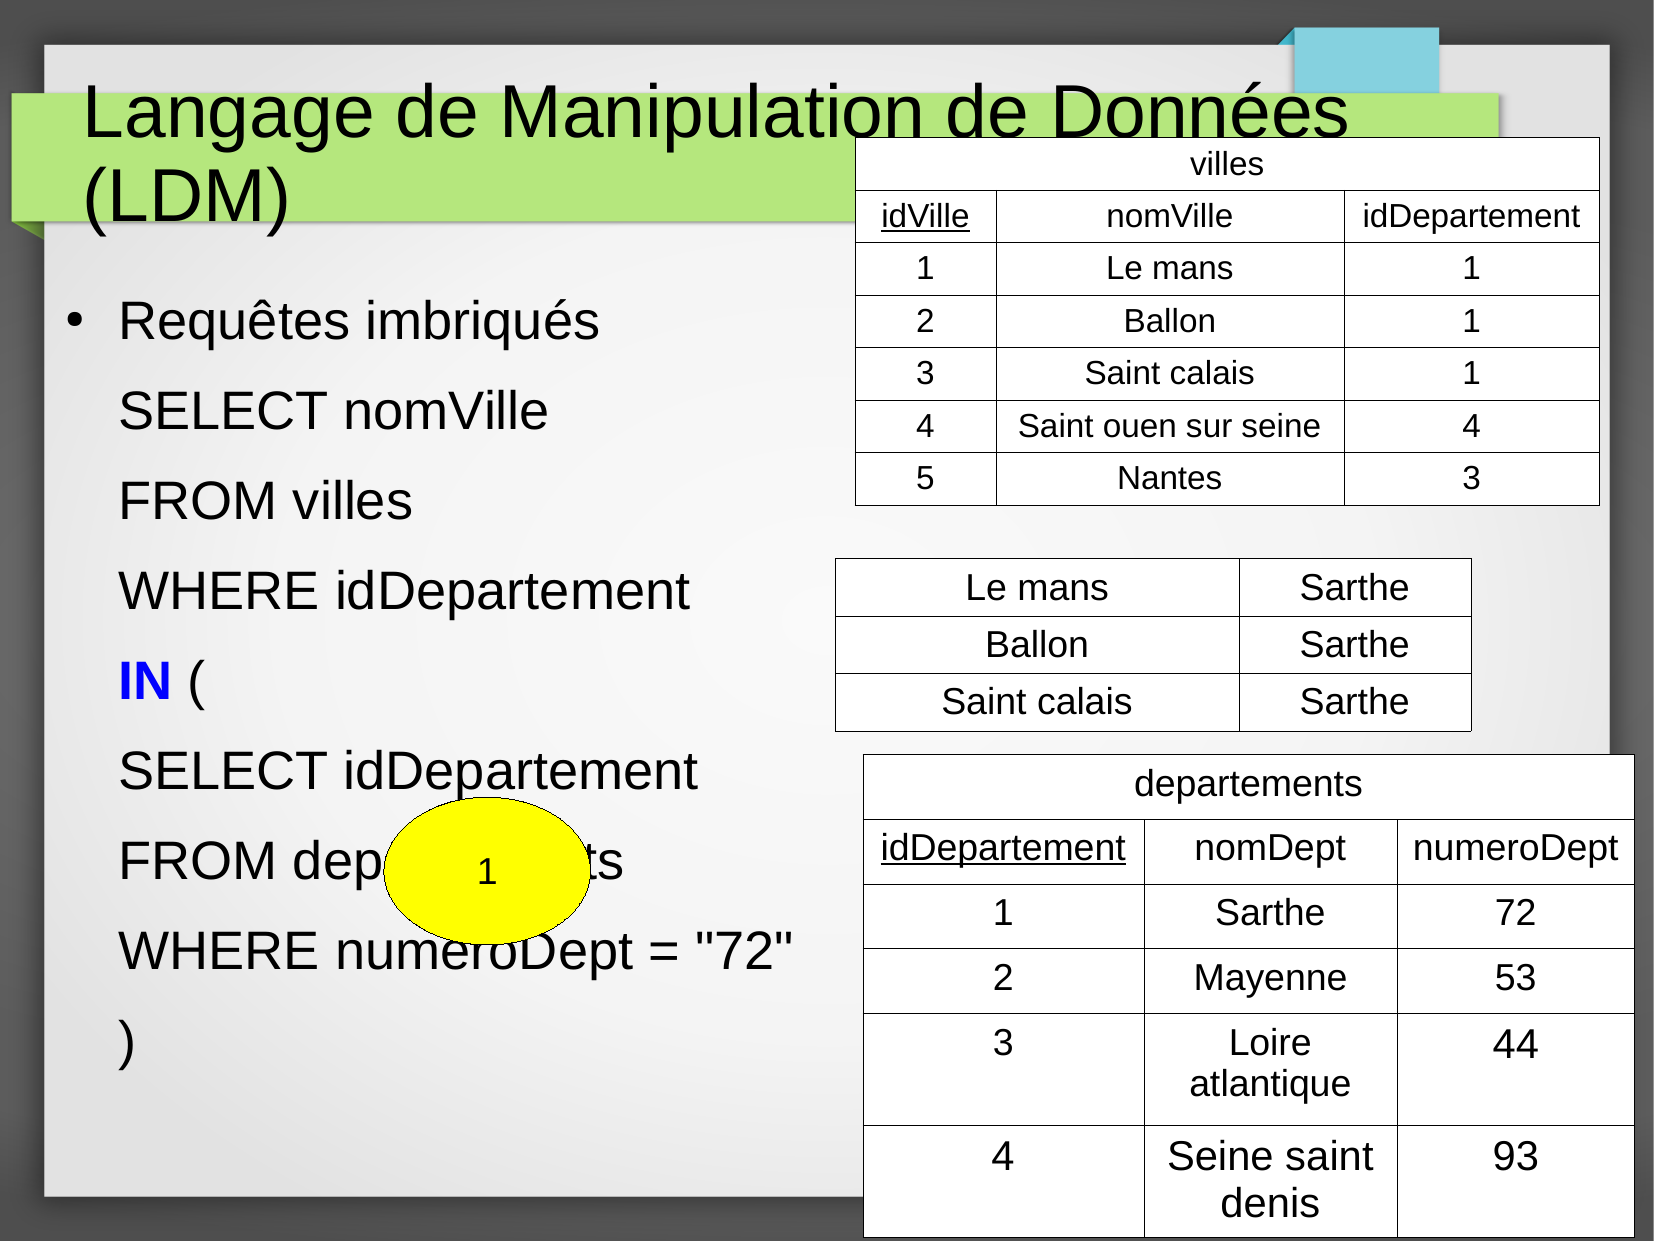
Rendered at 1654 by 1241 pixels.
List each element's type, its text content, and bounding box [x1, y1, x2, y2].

table_cell Saint ouen sur seine [997, 401, 1344, 452]
table_cell numeroDept [1398, 820, 1634, 884]
table_cell Seine saint denis [1145, 1126, 1397, 1237]
table_cell 93 [1398, 1126, 1634, 1237]
table_cell 1 [1345, 296, 1599, 347]
table_cell 1 [856, 243, 996, 295]
table_cell Mayenne [1145, 949, 1397, 1013]
table_cell Le mans [997, 243, 1344, 295]
table_cell Nantes [997, 453, 1344, 505]
table_cell Loire atlantique [1145, 1014, 1397, 1125]
table_cell 1 [1345, 348, 1599, 400]
title Langage de Manipulation de Données (LDM) [82, 49, 1571, 257]
table_cell 4 [1345, 401, 1599, 452]
table_cell Sarthe [1145, 885, 1397, 948]
table_cell 53 [1398, 949, 1634, 1013]
table_header departements [864, 755, 1634, 819]
table_cell 2 [856, 296, 996, 347]
table_cell Sarthe [1240, 674, 1471, 731]
table_cell 1 [864, 885, 1144, 948]
table_header Sarthe [1240, 559, 1471, 616]
table_cell Saint calais [836, 674, 1239, 731]
table_cell nomDept [1145, 820, 1397, 884]
table_cell 5 [856, 453, 996, 505]
list Requêtes imbriqués SELECT nomVille FROM villes WHERE idDepartement IN ( SELECT idDepartement FROM departements WHERE numeroDept = "72" ) [47, 290, 1536, 1109]
table_cell Ballon [836, 617, 1239, 673]
table_cell Ballon [997, 296, 1344, 347]
table_header villes [856, 138, 1599, 190]
picture [0, 0, 1654, 1241]
table_cell Sarthe [1240, 617, 1471, 673]
table_cell idVille [856, 191, 996, 242]
table_cell idDepartement [864, 820, 1144, 884]
table_cell nomVille [997, 191, 1344, 242]
table_cell idDepartement [1345, 191, 1599, 242]
table_cell 4 [856, 401, 996, 452]
table_cell 4 [864, 1126, 1144, 1237]
table_header Le mans [836, 559, 1239, 616]
table_cell 2 [864, 949, 1144, 1013]
text_box 1 [383, 797, 591, 945]
table_cell 3 [864, 1014, 1144, 1125]
table_cell 3 [1345, 453, 1599, 505]
table_cell Saint calais [997, 348, 1344, 400]
table_cell 3 [856, 348, 996, 400]
table_cell 1 [1345, 243, 1599, 295]
table_cell 44 [1398, 1014, 1634, 1125]
table_cell 72 [1398, 885, 1634, 948]
